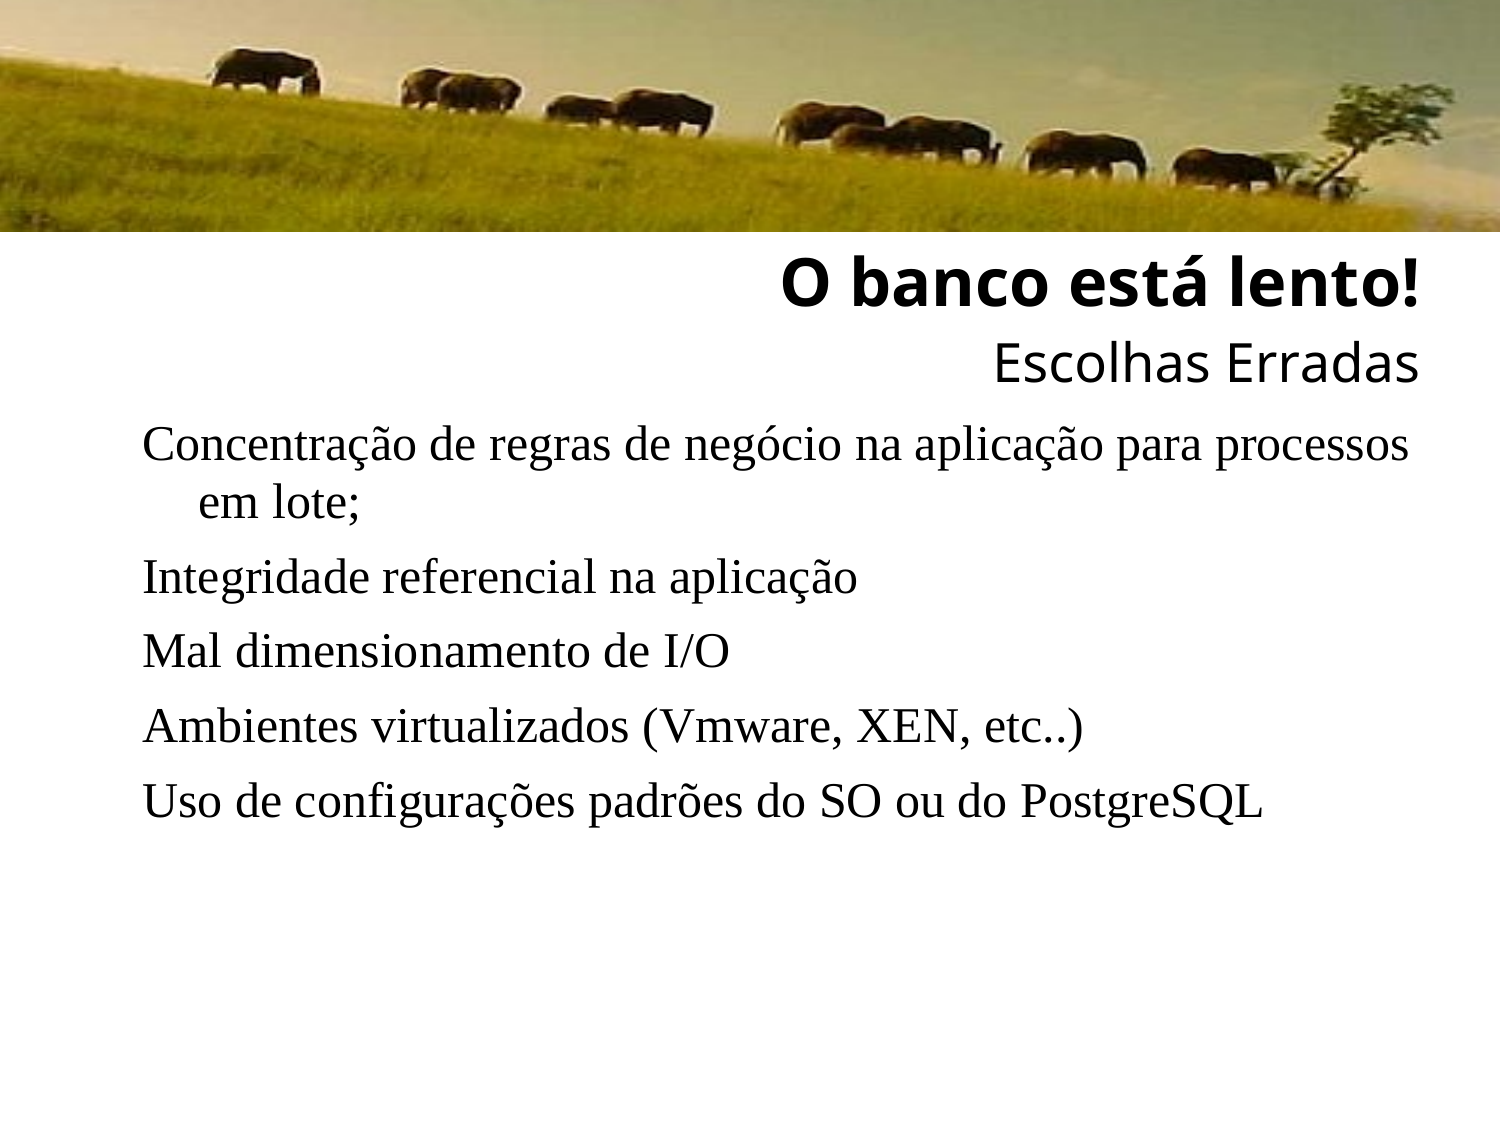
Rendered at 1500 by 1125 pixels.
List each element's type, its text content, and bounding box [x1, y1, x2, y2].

picture [0, 0, 1500, 232]
text_box O banco está lento! Escolhas Erradas [472, 232, 1436, 389]
list Concentração de regras de negócio na aplicação para processos em lote; Integridade referencial na aplicação Mal dimensionamento de I/O Ambientes virtualizados (Vmware, XEN, etc..) Uso de configurações padrões do SO ou do PostgreSQL [142, 413, 1418, 975]
